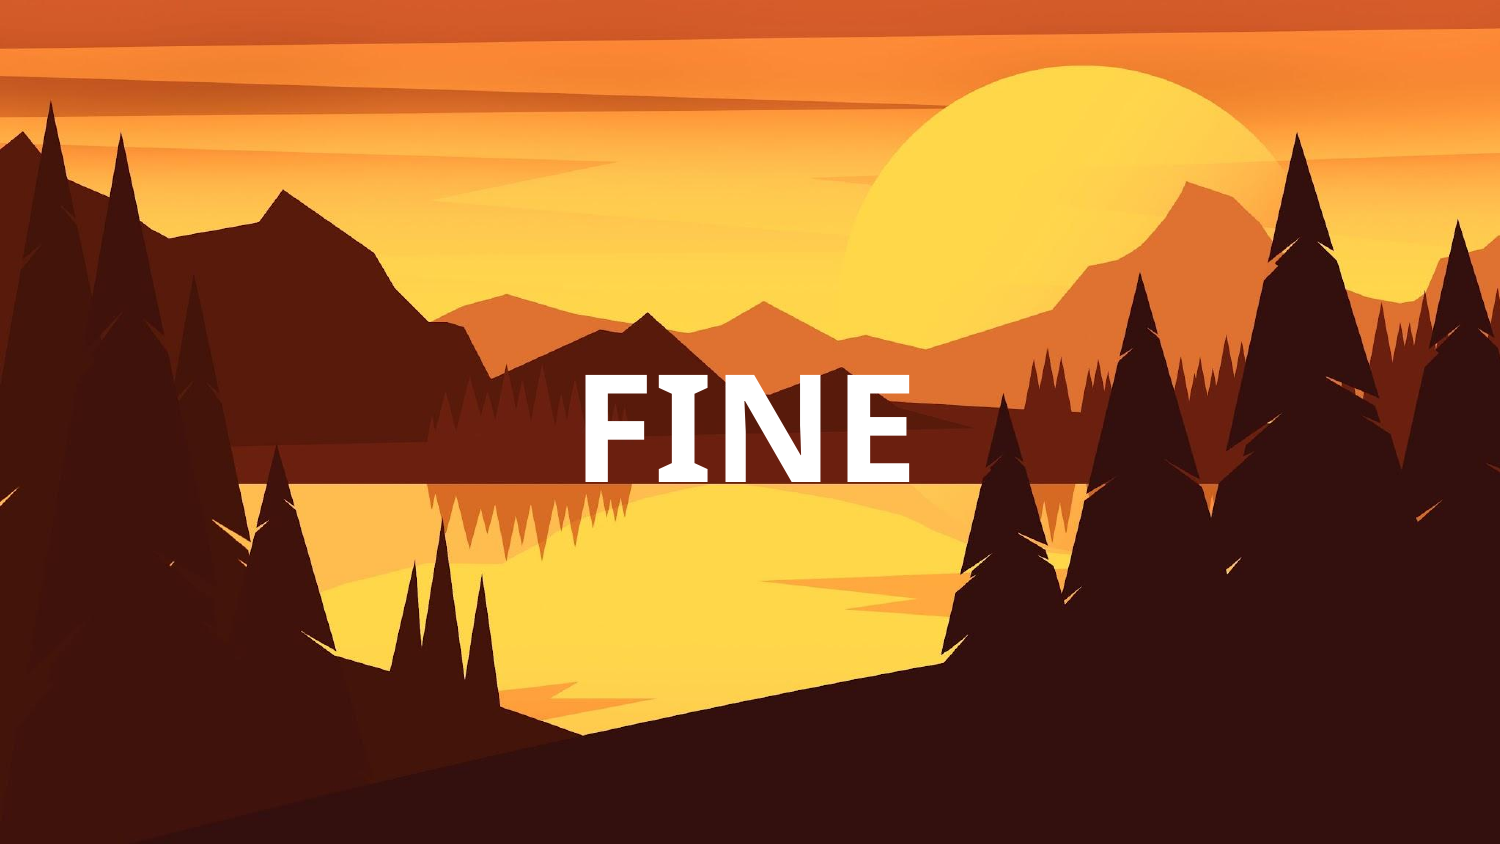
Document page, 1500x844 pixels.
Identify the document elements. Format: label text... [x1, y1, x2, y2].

picture [0, 0, 1500, 844]
title FINE [55, 317, 1436, 528]
